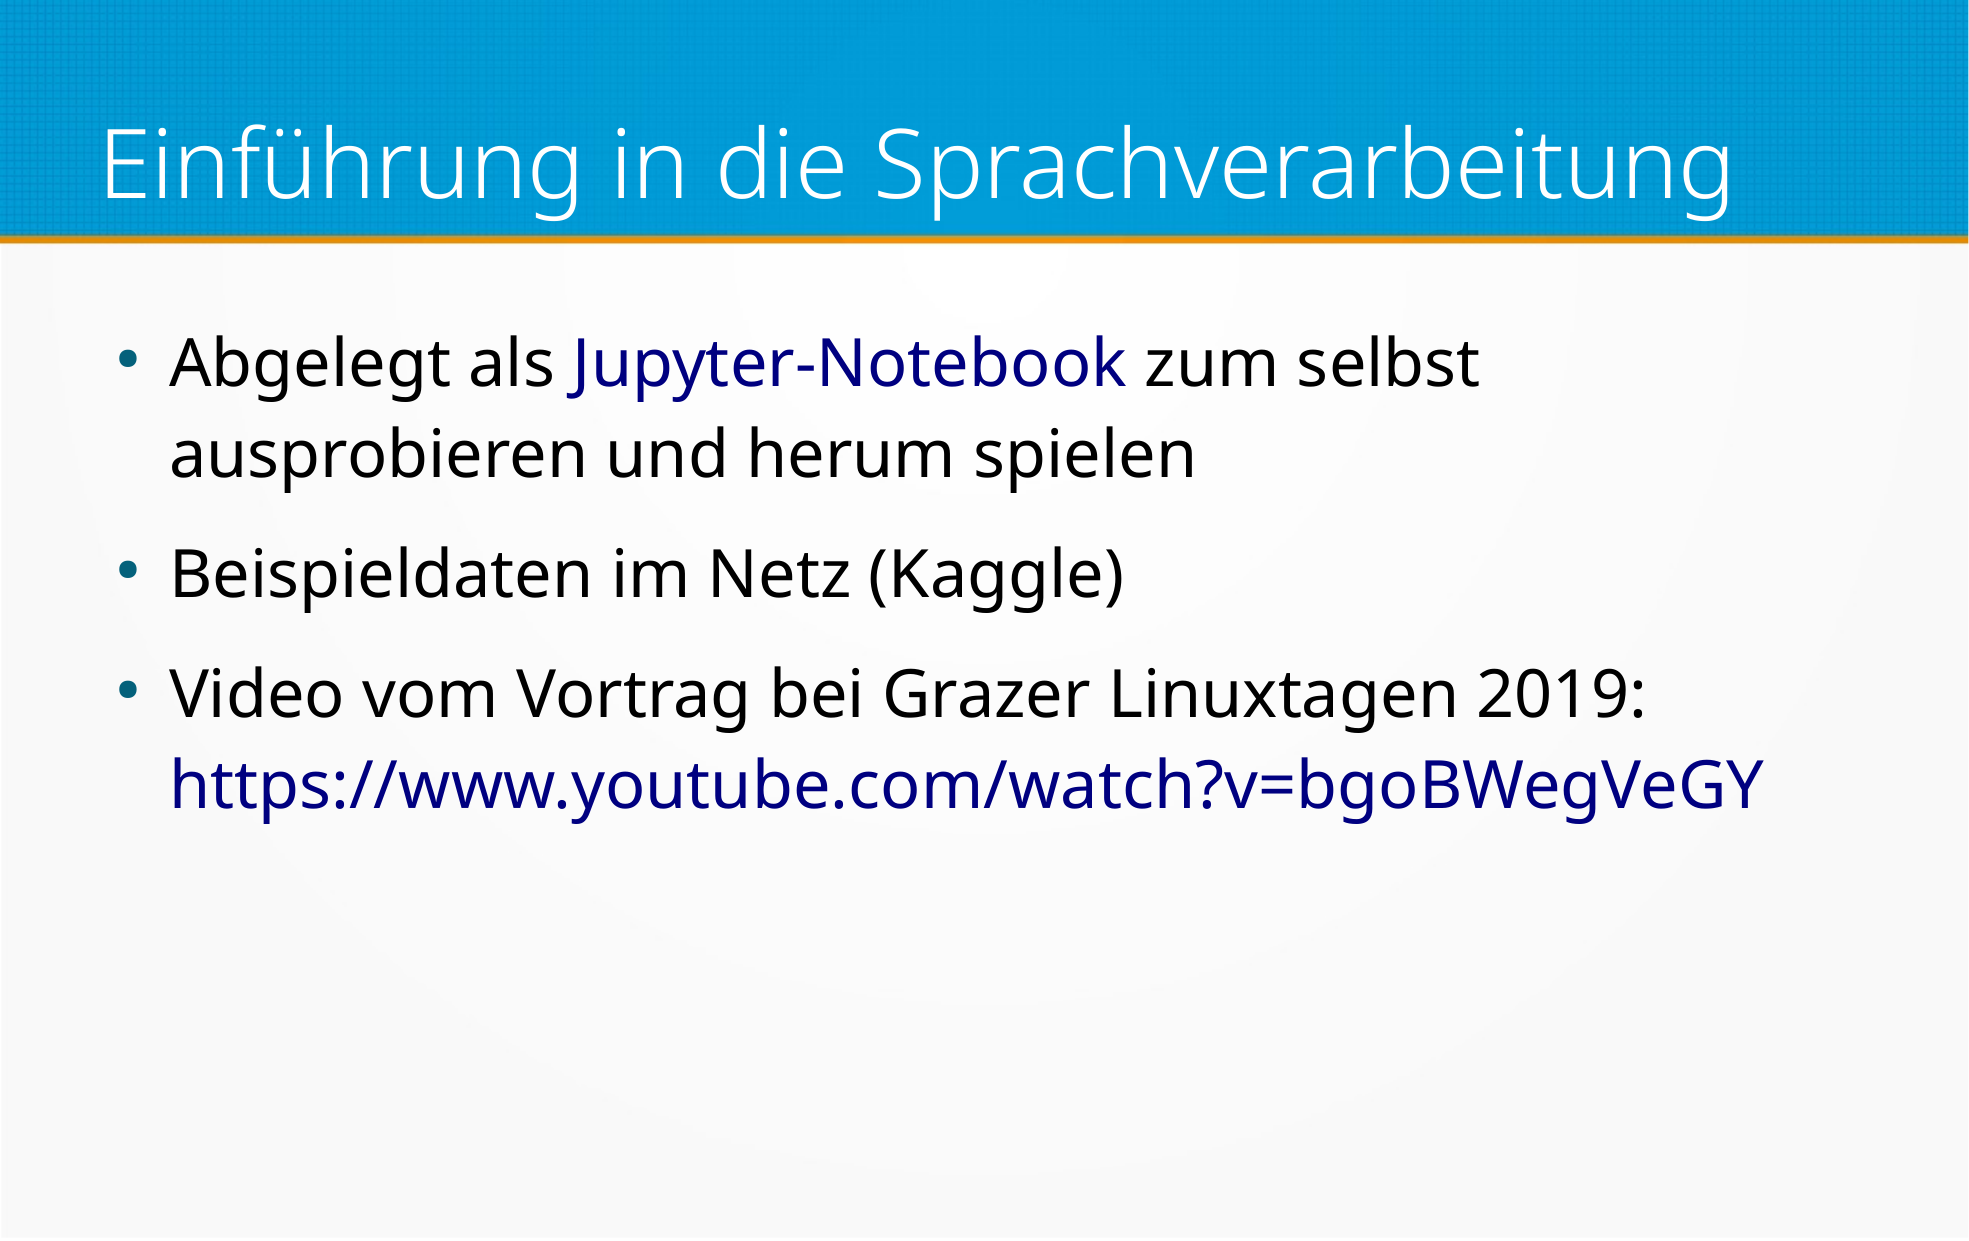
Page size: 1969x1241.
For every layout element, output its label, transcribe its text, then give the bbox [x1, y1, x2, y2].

list Abgelegt als Jupyter-Notebook zum selbst ausprobieren und herum spielen Beispieldaten im Netz (Kaggle) Video vom Vortrag bei Grazer Linuxtagen 2019: https://www.youtube.com/watch?v=bgoBWegVeGY [98, 315, 1861, 1081]
title Einführung in die Sprachverarbeitung [98, 19, 1870, 227]
picture [0, 233, 1969, 1241]
